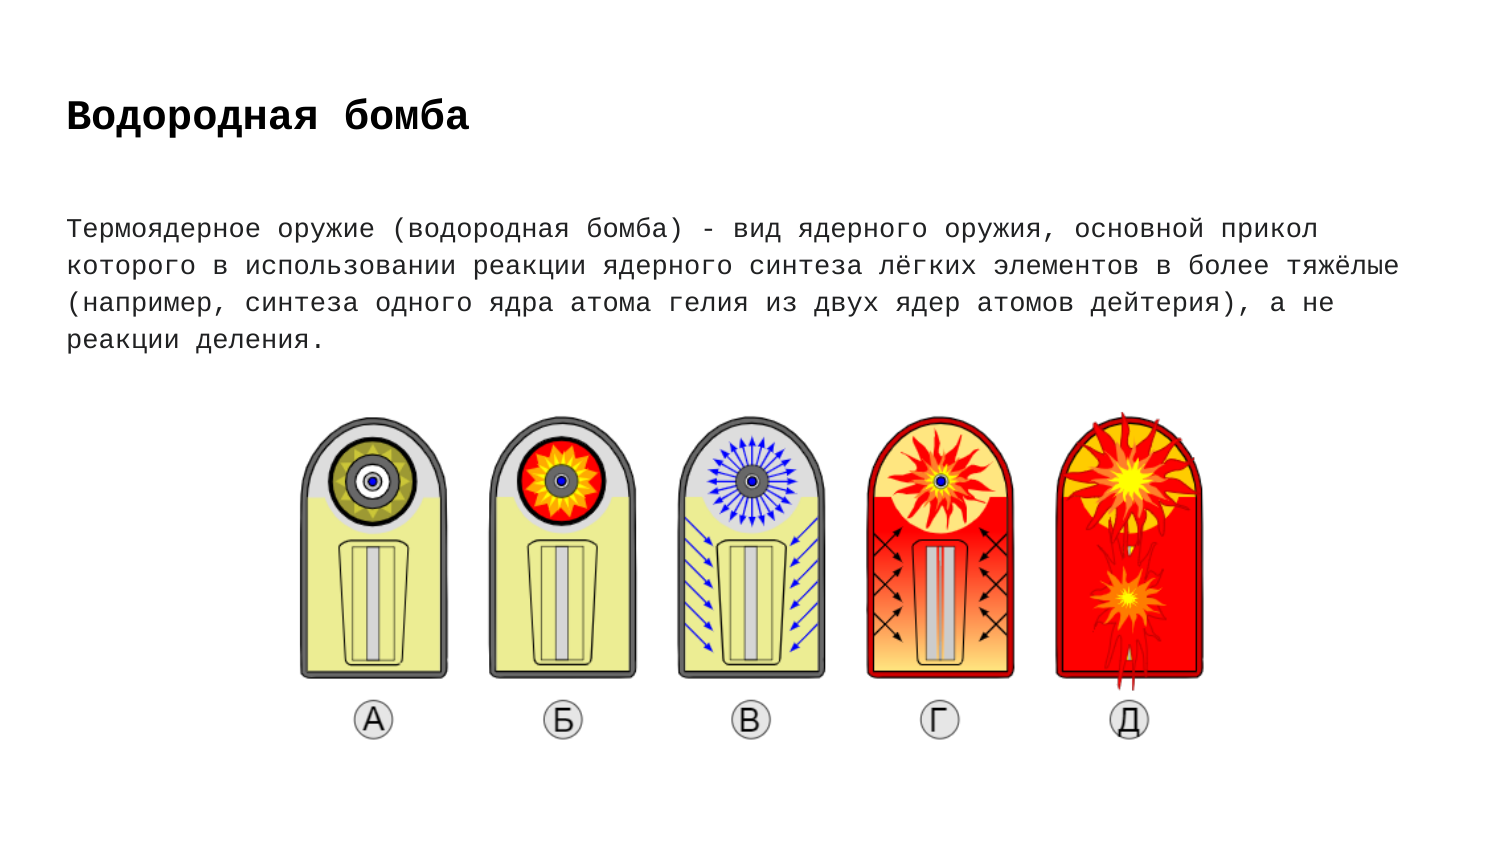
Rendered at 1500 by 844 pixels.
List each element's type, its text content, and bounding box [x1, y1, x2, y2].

list Термоядерное оружие (водородная бомба) - вид ядерного оружия, основной прикол которого в использовании реакции ядерного синтеза лёгких элементов в более тяжёлые (например, синтеза одного ядра атома гелия из двух ядер атомов дейтерия), а не реакции деления. [51, 190, 1449, 685]
title Водородная бомба [51, 72, 1449, 167]
picture [287, 399, 1213, 757]
